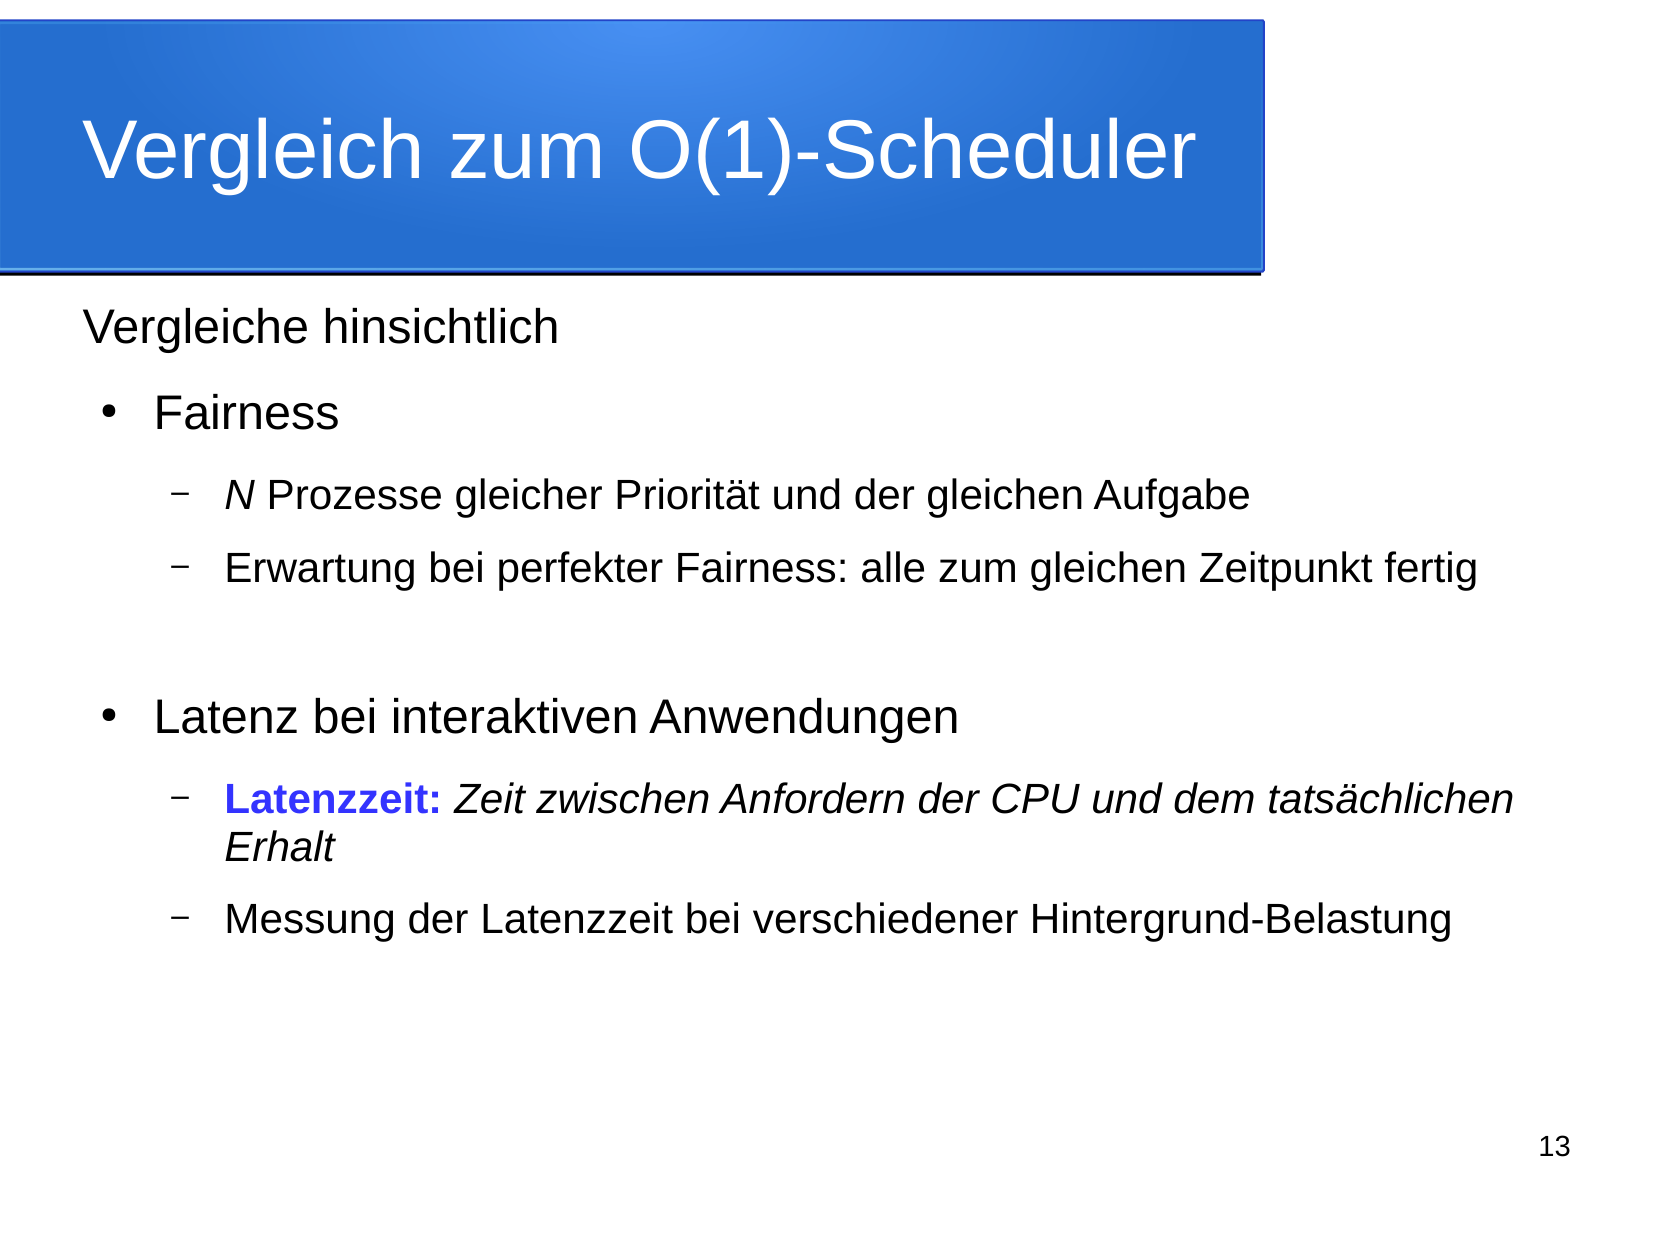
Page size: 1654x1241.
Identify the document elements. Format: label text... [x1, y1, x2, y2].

list Vergleiche hinsichtlich Fairness N Prozesse gleicher Priorität und der gleichen Aufgabe Erwartung bei perfekter Fairness: alle zum gleichen Zeitpunkt fertig Latenz bei interaktiven Anwendungen Latenzzeit: Zeit zwischen Anfordern der CPU und dem tatsächlichen Erhalt Messung der Latenzzeit bei verschiedener Hintergrund-Belastung [82, 299, 1571, 1019]
title Vergleich zum O(1)-Scheduler [82, 47, 1235, 252]
